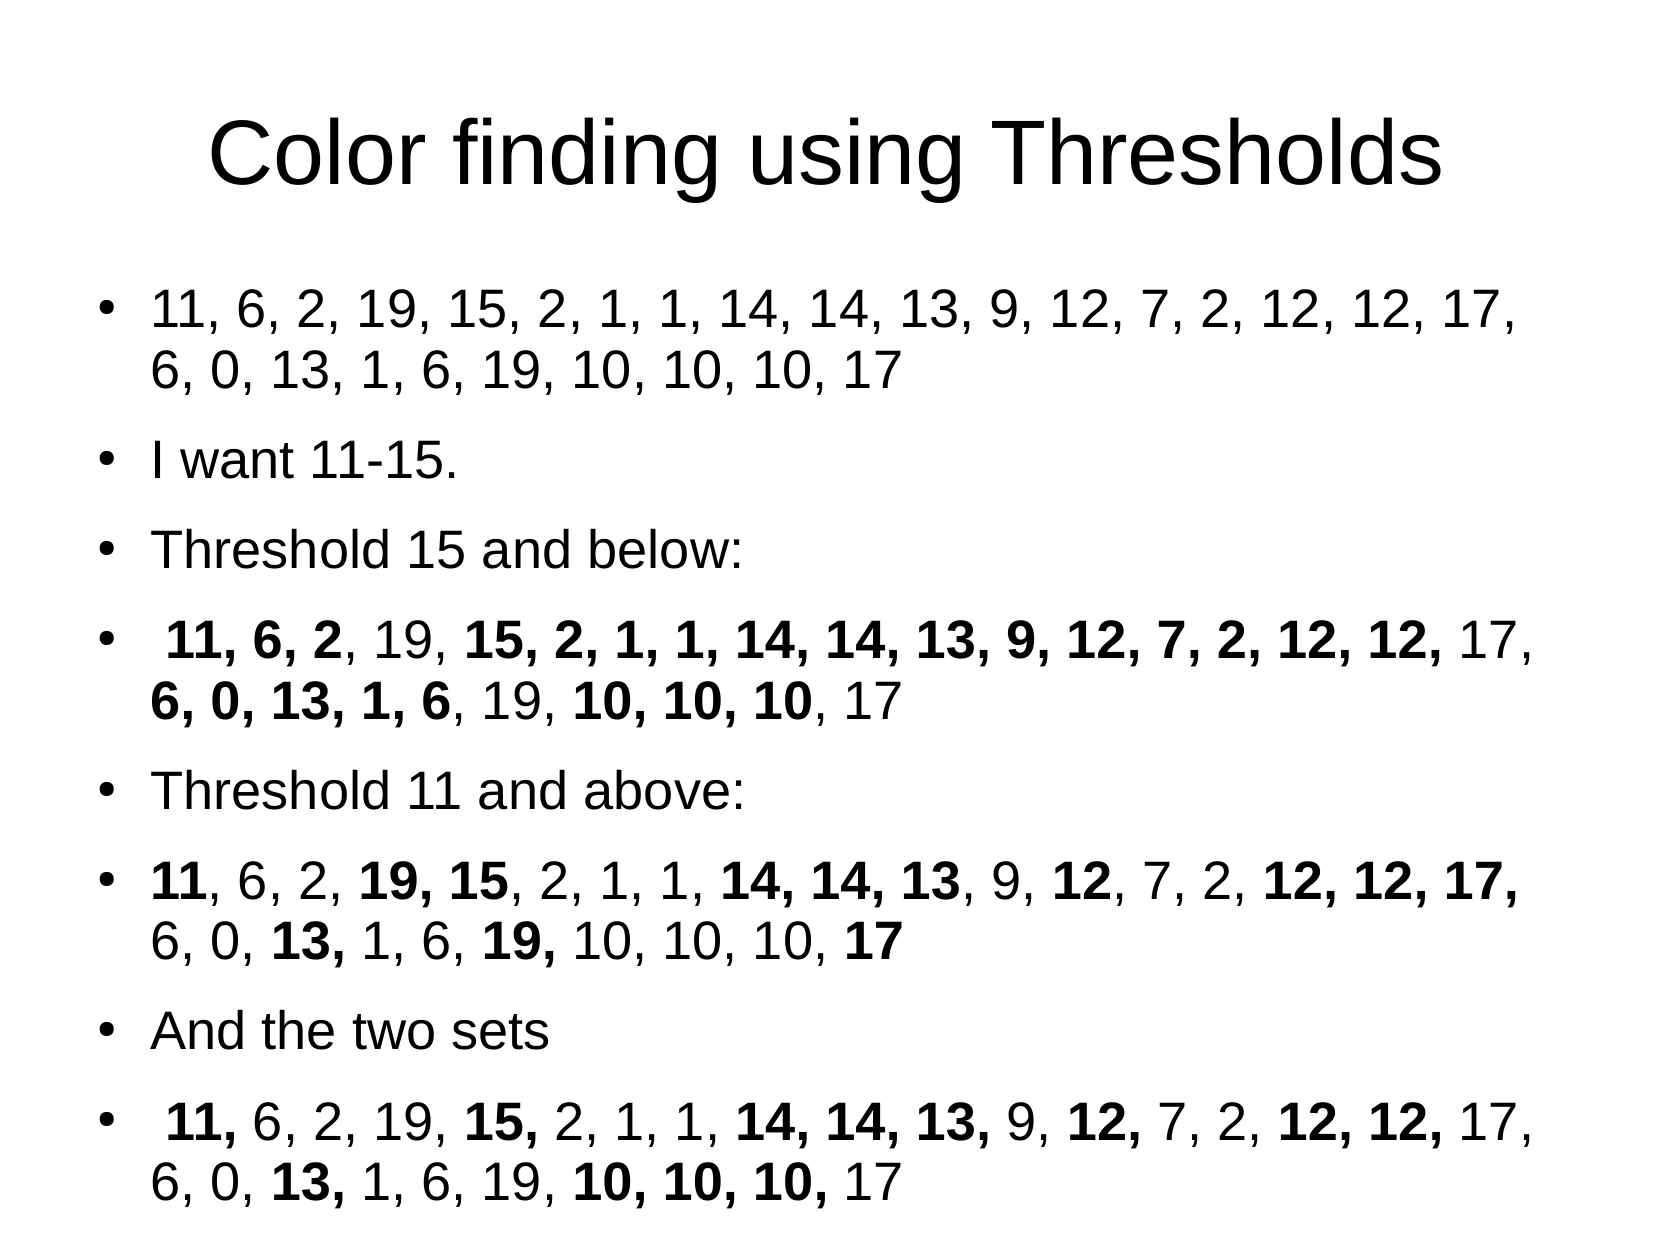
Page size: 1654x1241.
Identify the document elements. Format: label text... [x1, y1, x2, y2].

title Color finding using Thresholds [82, 56, 1571, 250]
list 11, 6, 2, 19, 15, 2, 1, 1, 14, 14, 13, 9, 12, 7, 2, 12, 12, 17, 6, 0, 13, 1, 6, 19, 10, 10, 10, 17 I want 11-15. Threshold 15 and below: 11, 6, 2, 19, 15, 2, 1, 1, 14, 14, 13, 9, 12, 7, 2, 12, 12, 17, 6, 0, 13, 1, 6, 19, 10, 10, 10, 17 Threshold 11 and above: 11, 6, 2, 19, 15, 2, 1, 1, 14, 14, 13, 9, 12, 7, 2, 12, 12, 17, 6, 0, 13, 1, 6, 19, 10, 10, 10, 17 And the two sets 11, 6, 2, 19, 15, 2, 1, 1, 14, 14, 13, 9, 12, 7, 2, 12, 12, 17, 6, 0, 13, 1, 6, 19, 10, 10, 10, 17 [79, 278, 1568, 1223]
